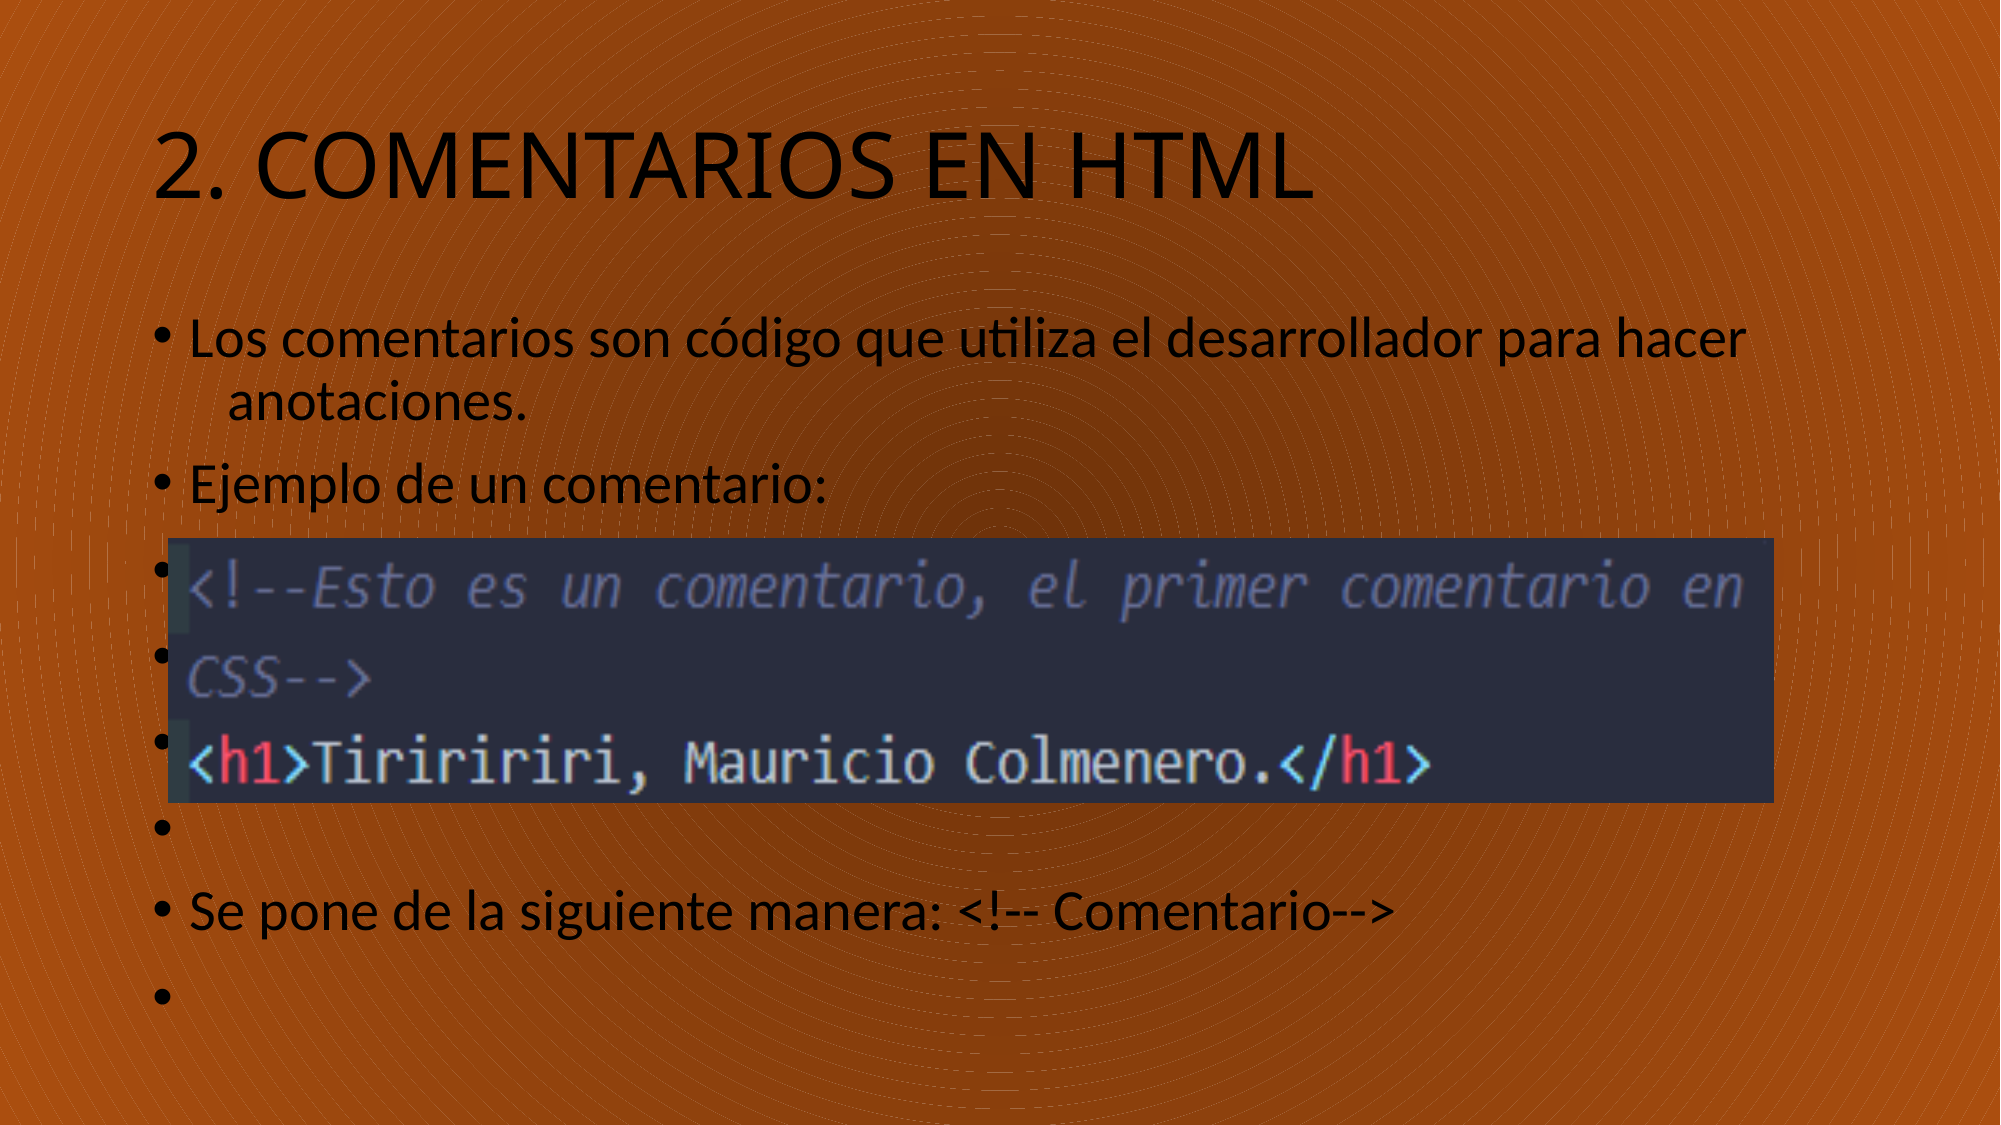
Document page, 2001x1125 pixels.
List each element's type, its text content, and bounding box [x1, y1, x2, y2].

title 2. COMENTARIOS EN HTML [137, 59, 1863, 278]
list Los comentarios son código que utiliza el desarrollador para hacer anotaciones. Ejemplo de un comentario: Se pone de la siguiente manera: <!-- Comentario--> [137, 299, 1863, 1014]
picture [168, 538, 1774, 803]
